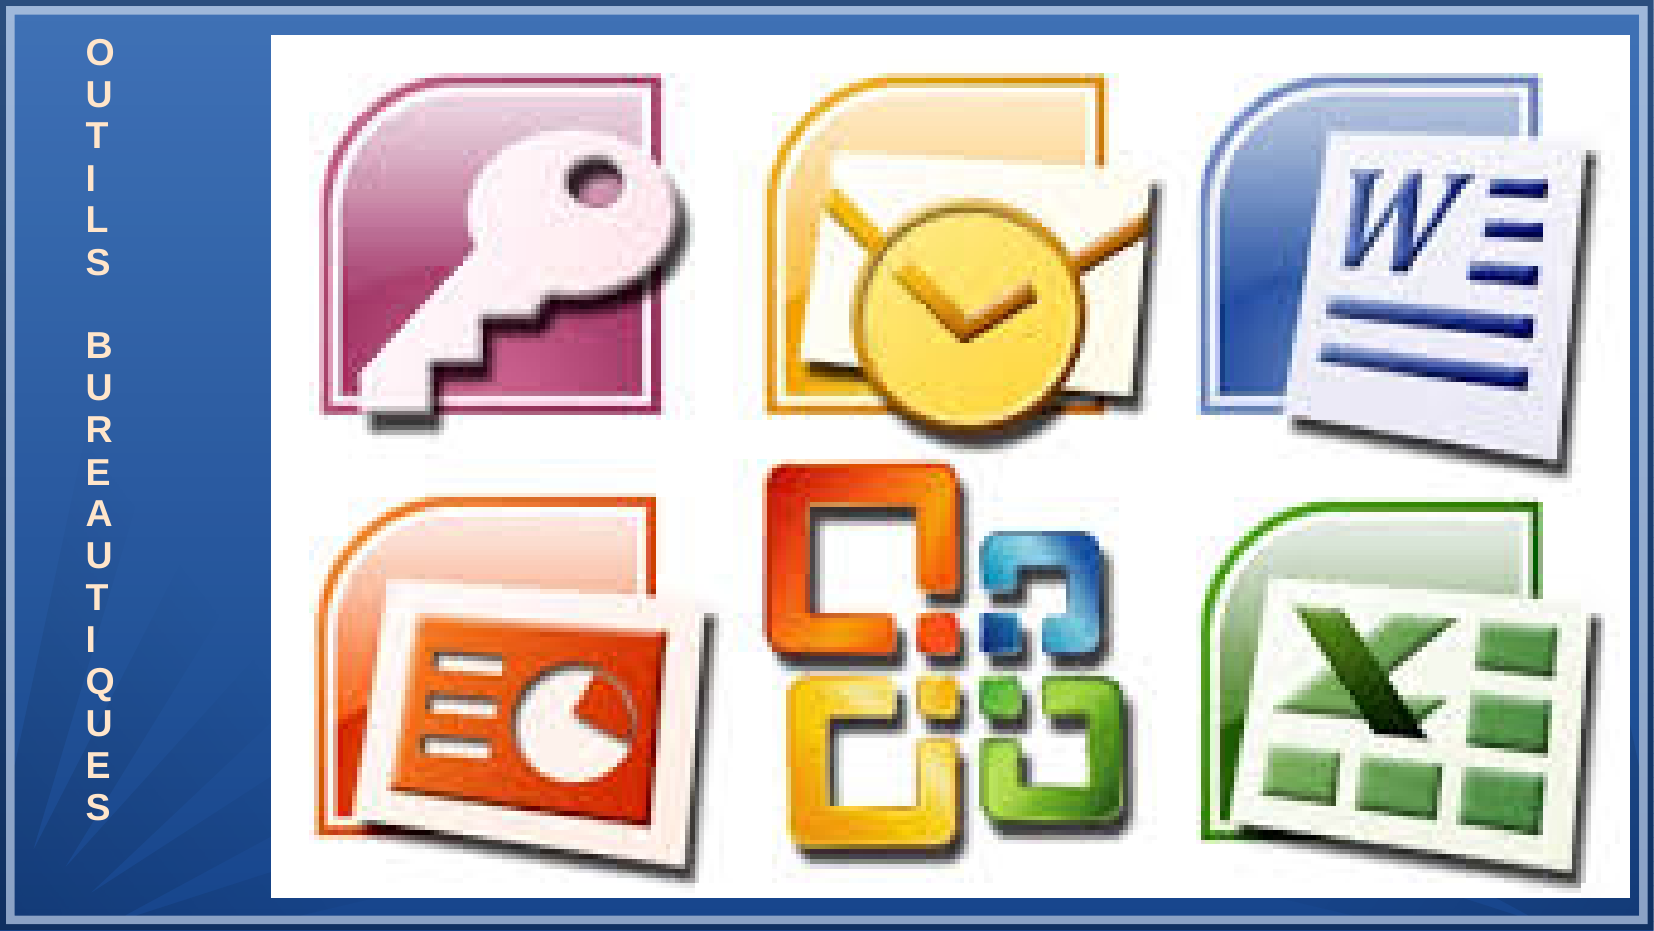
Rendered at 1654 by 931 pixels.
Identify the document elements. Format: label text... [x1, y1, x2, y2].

text_box OUTILS BUREAUTIQUES [70, 23, 130, 837]
picture [271, 35, 1630, 898]
